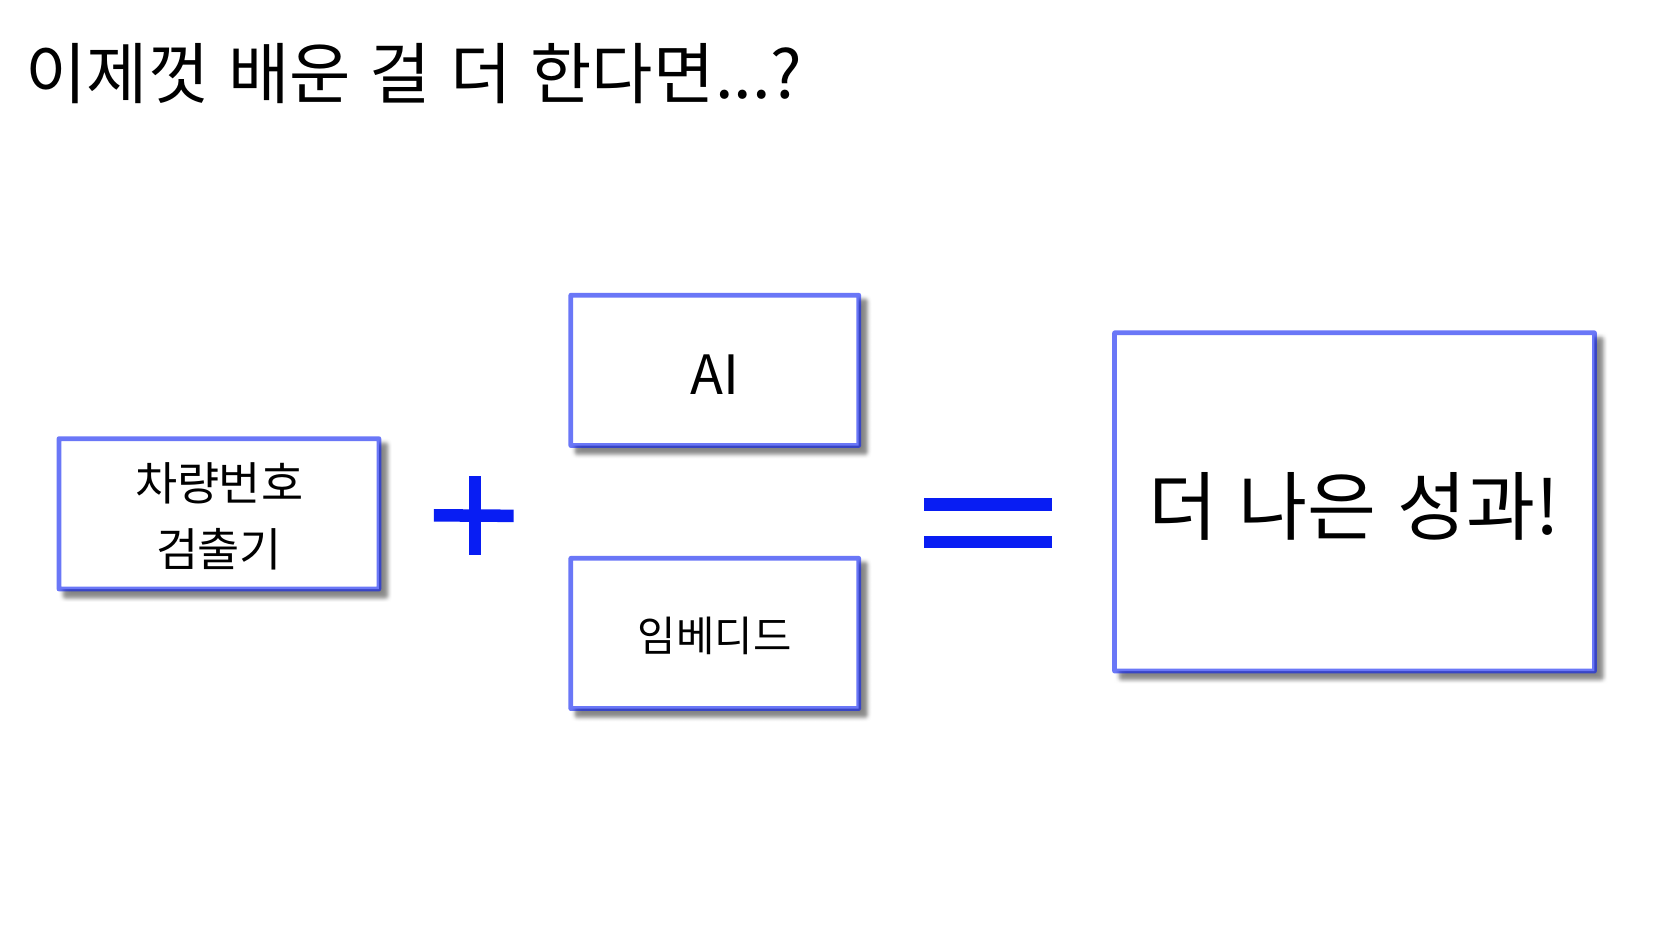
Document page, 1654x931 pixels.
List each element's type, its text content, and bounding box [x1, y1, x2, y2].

text_box 더 나은 성과! [1114, 332, 1595, 672]
text_box 차량번호 검출기 [58, 438, 379, 590]
text_box AI [570, 295, 859, 446]
title 이제껏 배운 걸 더 한다면...? [0, 0, 865, 167]
text_box 임베디드 [570, 558, 859, 709]
